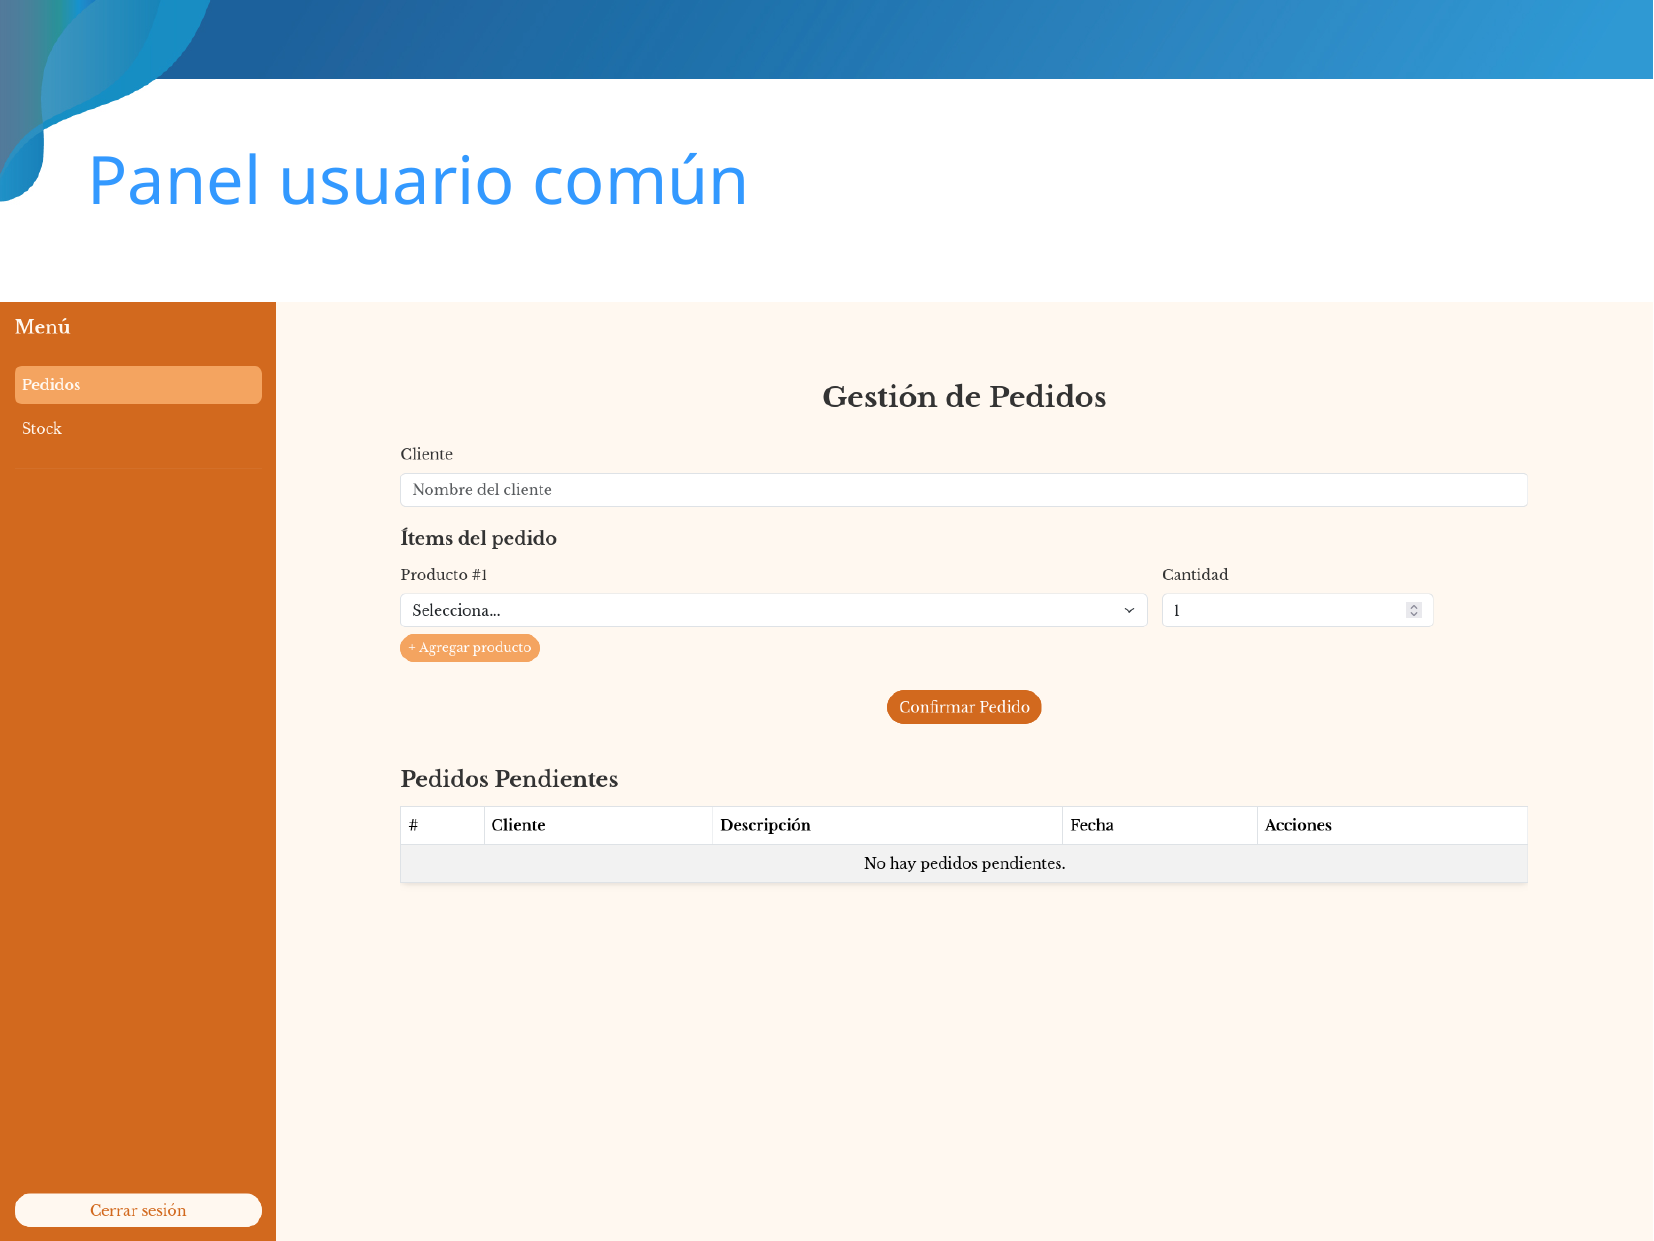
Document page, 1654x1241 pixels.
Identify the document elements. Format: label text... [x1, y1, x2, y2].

title Panel usuario común [87, 75, 1576, 283]
picture [0, 0, 1653, 1241]
